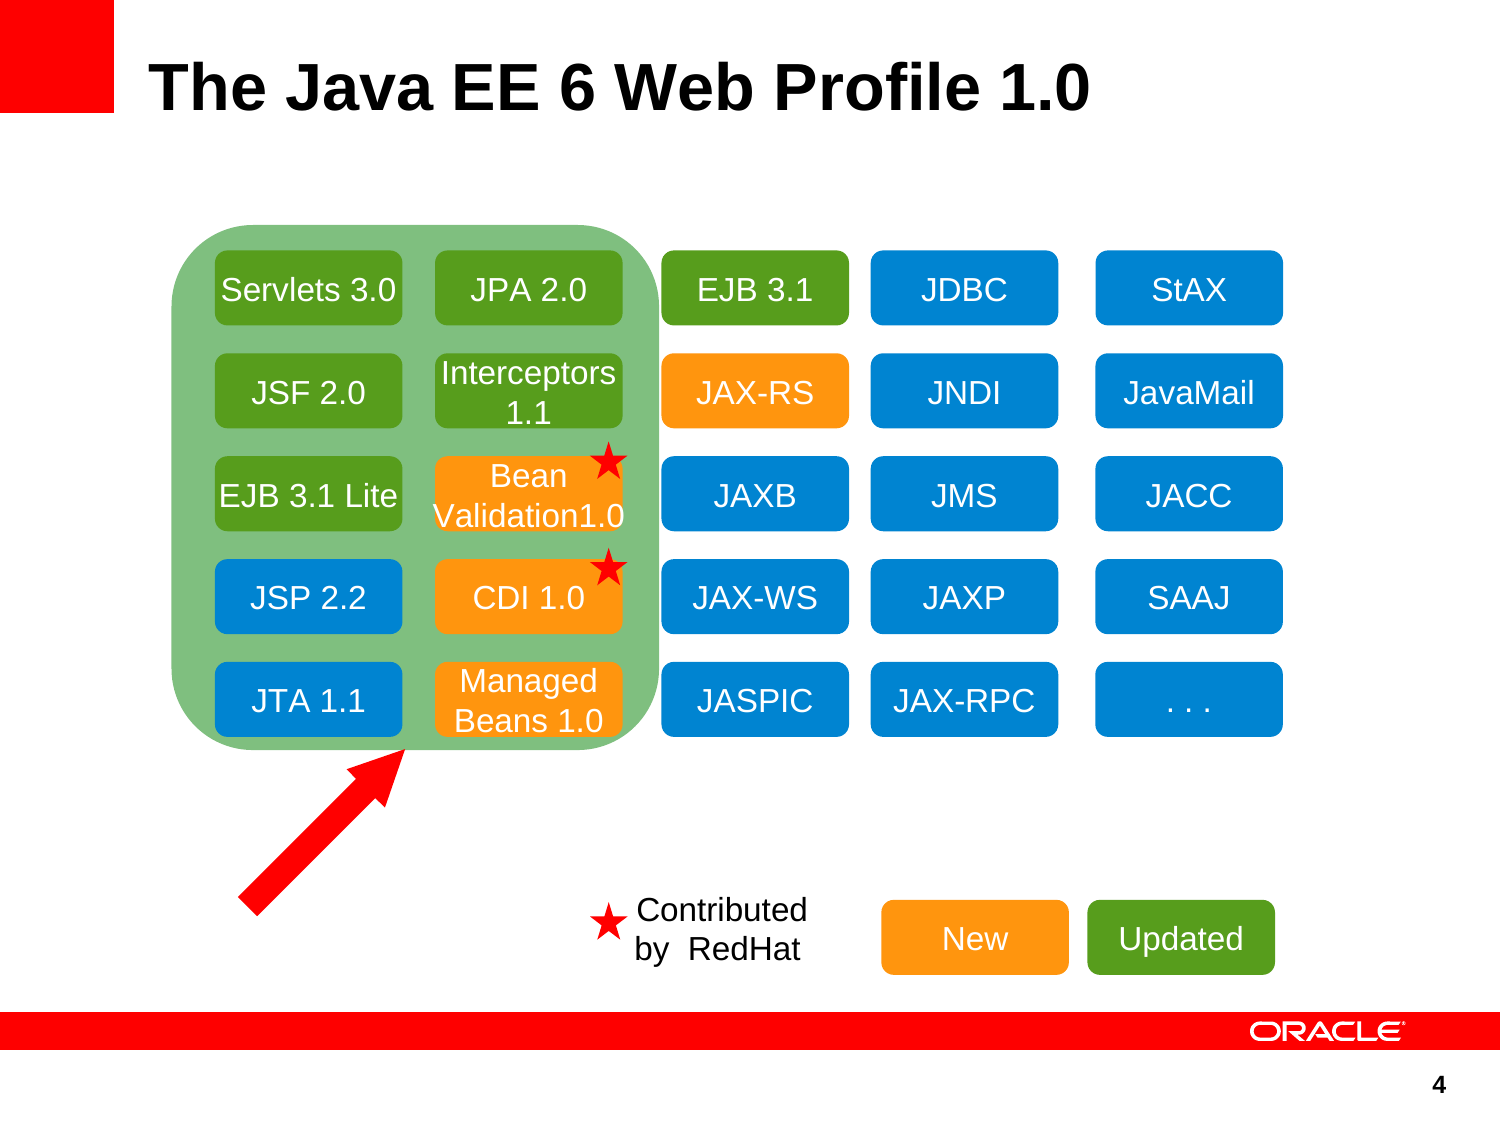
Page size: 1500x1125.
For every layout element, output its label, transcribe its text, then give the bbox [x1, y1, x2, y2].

title The Java EE 6 Web Profile 1.0 [133, 30, 1378, 144]
text_box [171, 224, 660, 917]
text_box . . . [1095, 661, 1283, 737]
picture [0, 0, 114, 113]
text_box EJB 3.1 Lite [214, 456, 403, 532]
text_box Interceptors 1.1 [435, 353, 623, 429]
text_box JAXP [870, 559, 1059, 635]
text_box JTA 1.1 [214, 661, 403, 737]
text_box JAX-WS [661, 559, 850, 635]
picture [0, 1012, 1500, 1050]
text_box JAX-RPC [870, 661, 1059, 737]
text_box JSP 2.2 [214, 559, 403, 635]
text_box JNDI [870, 353, 1059, 429]
text_box SAAJ [1095, 559, 1283, 635]
text_box JSF 2.0 [214, 353, 403, 429]
text_box JDBC [870, 250, 1059, 326]
text_box StAX [1095, 250, 1284, 326]
text_box Updated [1087, 899, 1276, 975]
text_box Servlets 3.0 [214, 250, 403, 326]
text_box JMS [870, 456, 1059, 532]
text_box JACC [1095, 456, 1283, 532]
text_box JASPIC [661, 661, 850, 737]
text_box New [881, 899, 1069, 975]
text_box EJB 3.1 [661, 250, 850, 326]
text_box JavaMail [1095, 353, 1284, 429]
text_box Contributed by RedHat [573, 840, 826, 976]
text_box JAXB [661, 456, 850, 532]
text_box JPA 2.0 [435, 250, 623, 326]
text_box Managed Beans 1.0 [435, 661, 623, 737]
text_box Bean Validation1.0 [435, 456, 623, 532]
text_box JAX-RS [661, 353, 850, 429]
text_box CDI 1.0 [435, 559, 623, 635]
